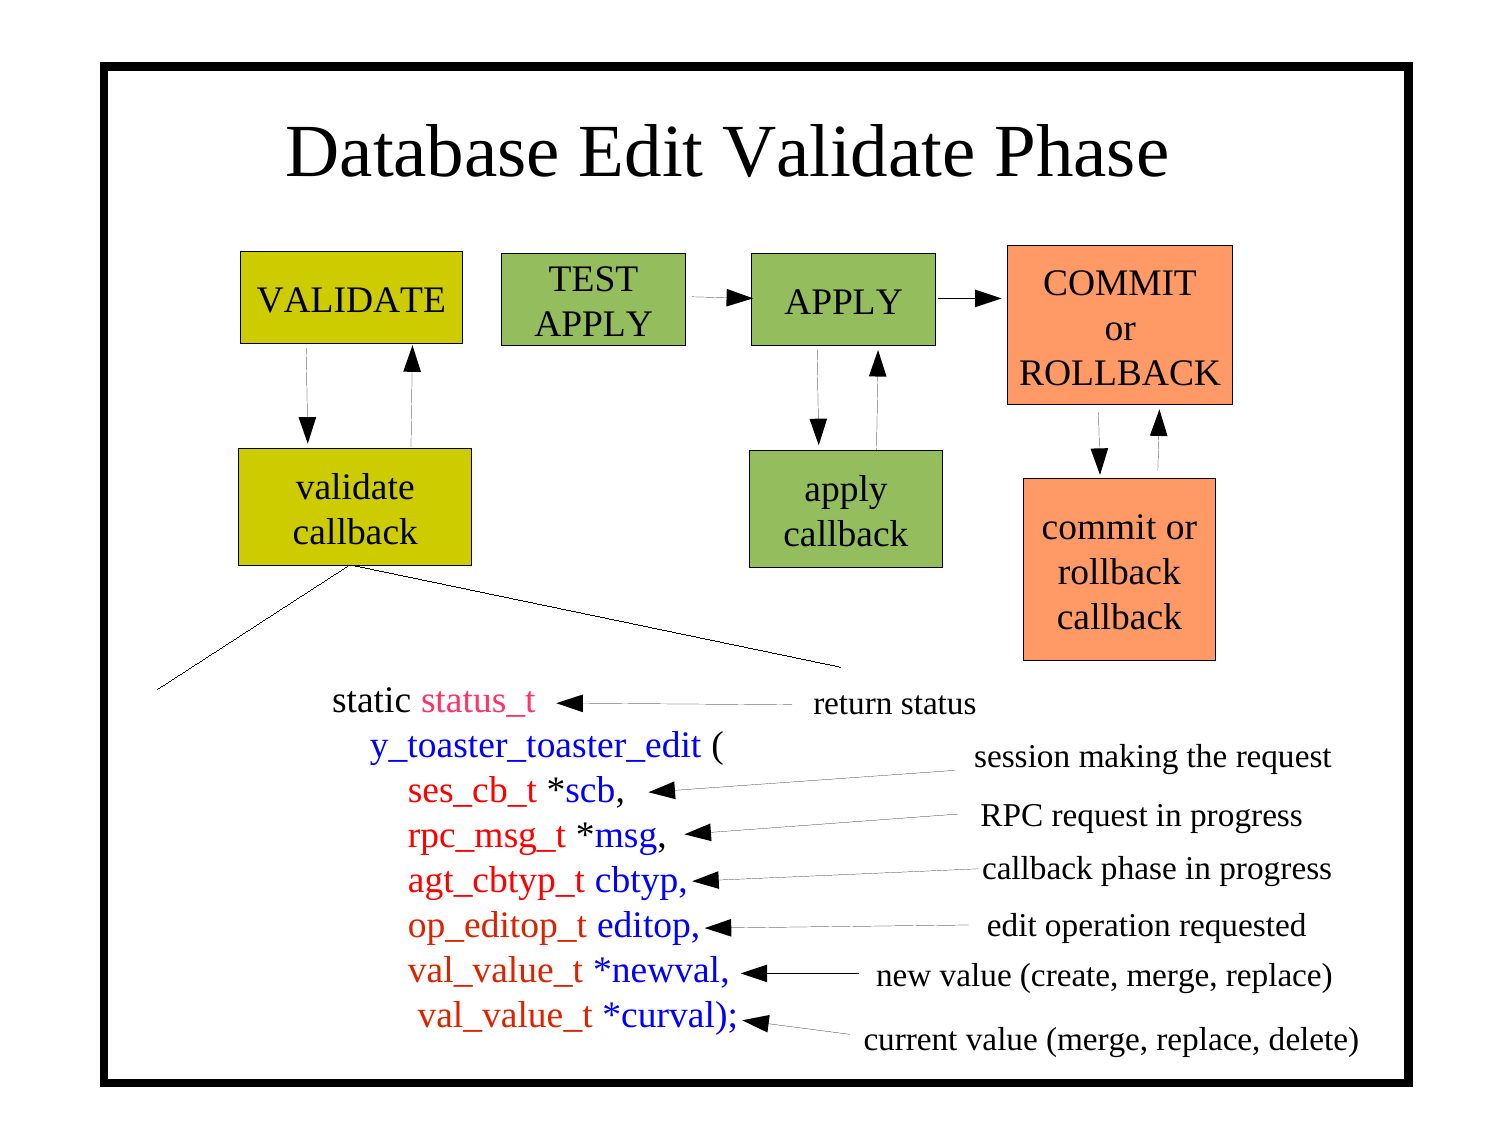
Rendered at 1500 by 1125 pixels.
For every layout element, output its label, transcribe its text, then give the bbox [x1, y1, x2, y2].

text_box apply callback [749, 450, 943, 568]
text_box Database Edit Validate Phase [270, 94, 1186, 200]
text_box return status [798, 673, 992, 747]
text_box session making the request [959, 726, 1348, 801]
text_box commit or rollback callback [1023, 478, 1216, 661]
text_box VALIDATE [240, 251, 463, 344]
text_box TEST APPLY [501, 253, 686, 346]
text_box static status_t y_toaster_toaster_edit ( ses_cb_t *scb, rpc_msg_t *msg, agt_cbtyp_t cbtyp, op_editop_t editop, val_value_t *newval, val_value_t *curval); [317, 667, 754, 1043]
text_box current value (merge, replace, delete) [848, 1009, 1375, 1065]
text_box APPLY [751, 253, 936, 346]
text_box edit operation requested [972, 895, 1322, 945]
text_box callback phase in progress [967, 839, 1348, 895]
text_box validate callback [238, 448, 472, 566]
text_box COMMIT or ROLLBACK [1007, 245, 1233, 405]
text_box new value (create, merge, replace) [861, 945, 1349, 1001]
text_box RPC request in progress [965, 786, 1319, 841]
